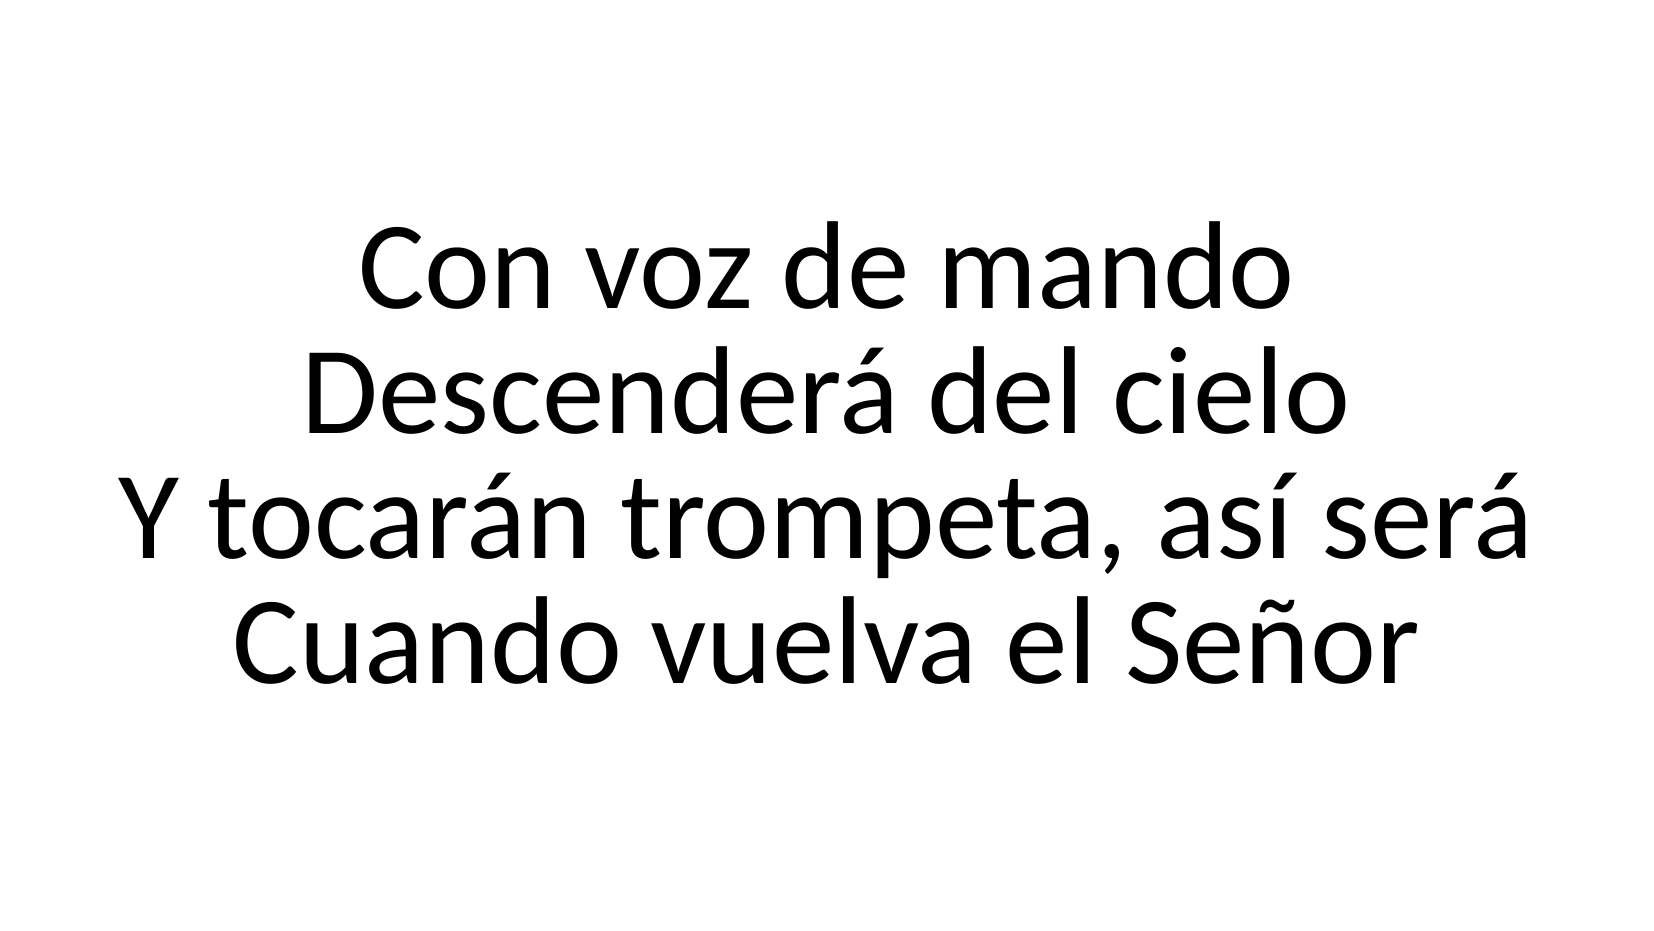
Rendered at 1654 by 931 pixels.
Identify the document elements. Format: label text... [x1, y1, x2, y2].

title Con voz de mando Descenderá del cielo Y tocarán trompeta, así será Cuando vuelva el Señor [0, 0, 1654, 931]
